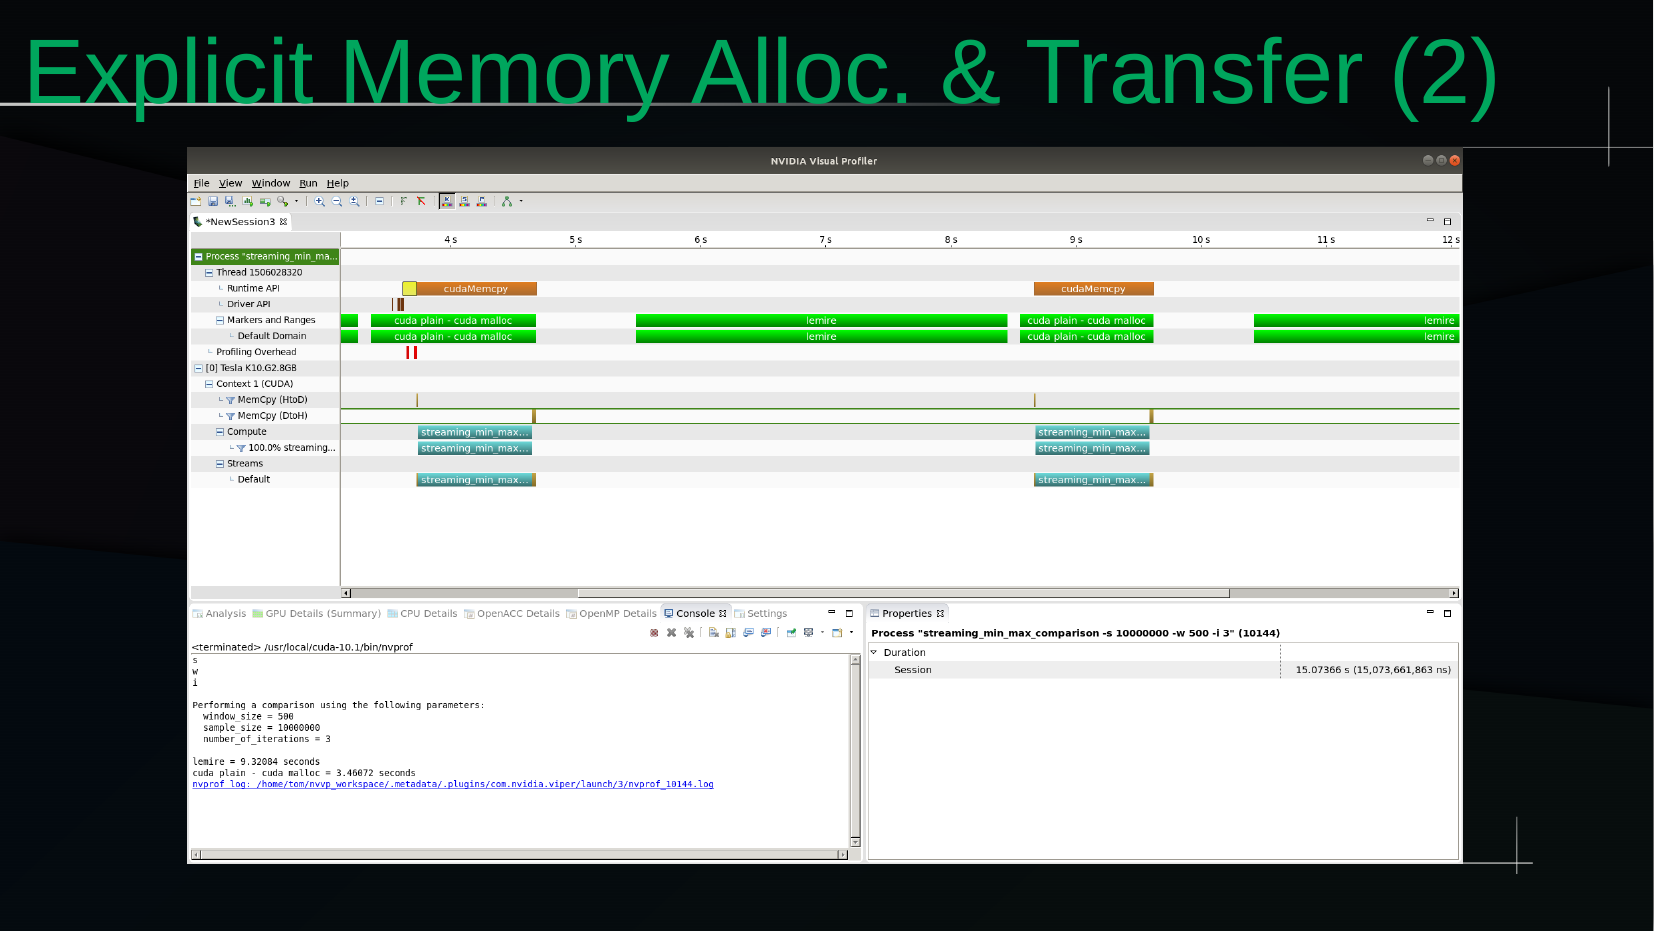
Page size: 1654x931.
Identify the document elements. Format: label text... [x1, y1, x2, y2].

title Explicit Memory Alloc. & Transfer (2) [23, 11, 1589, 119]
picture [0, 0, 1654, 931]
